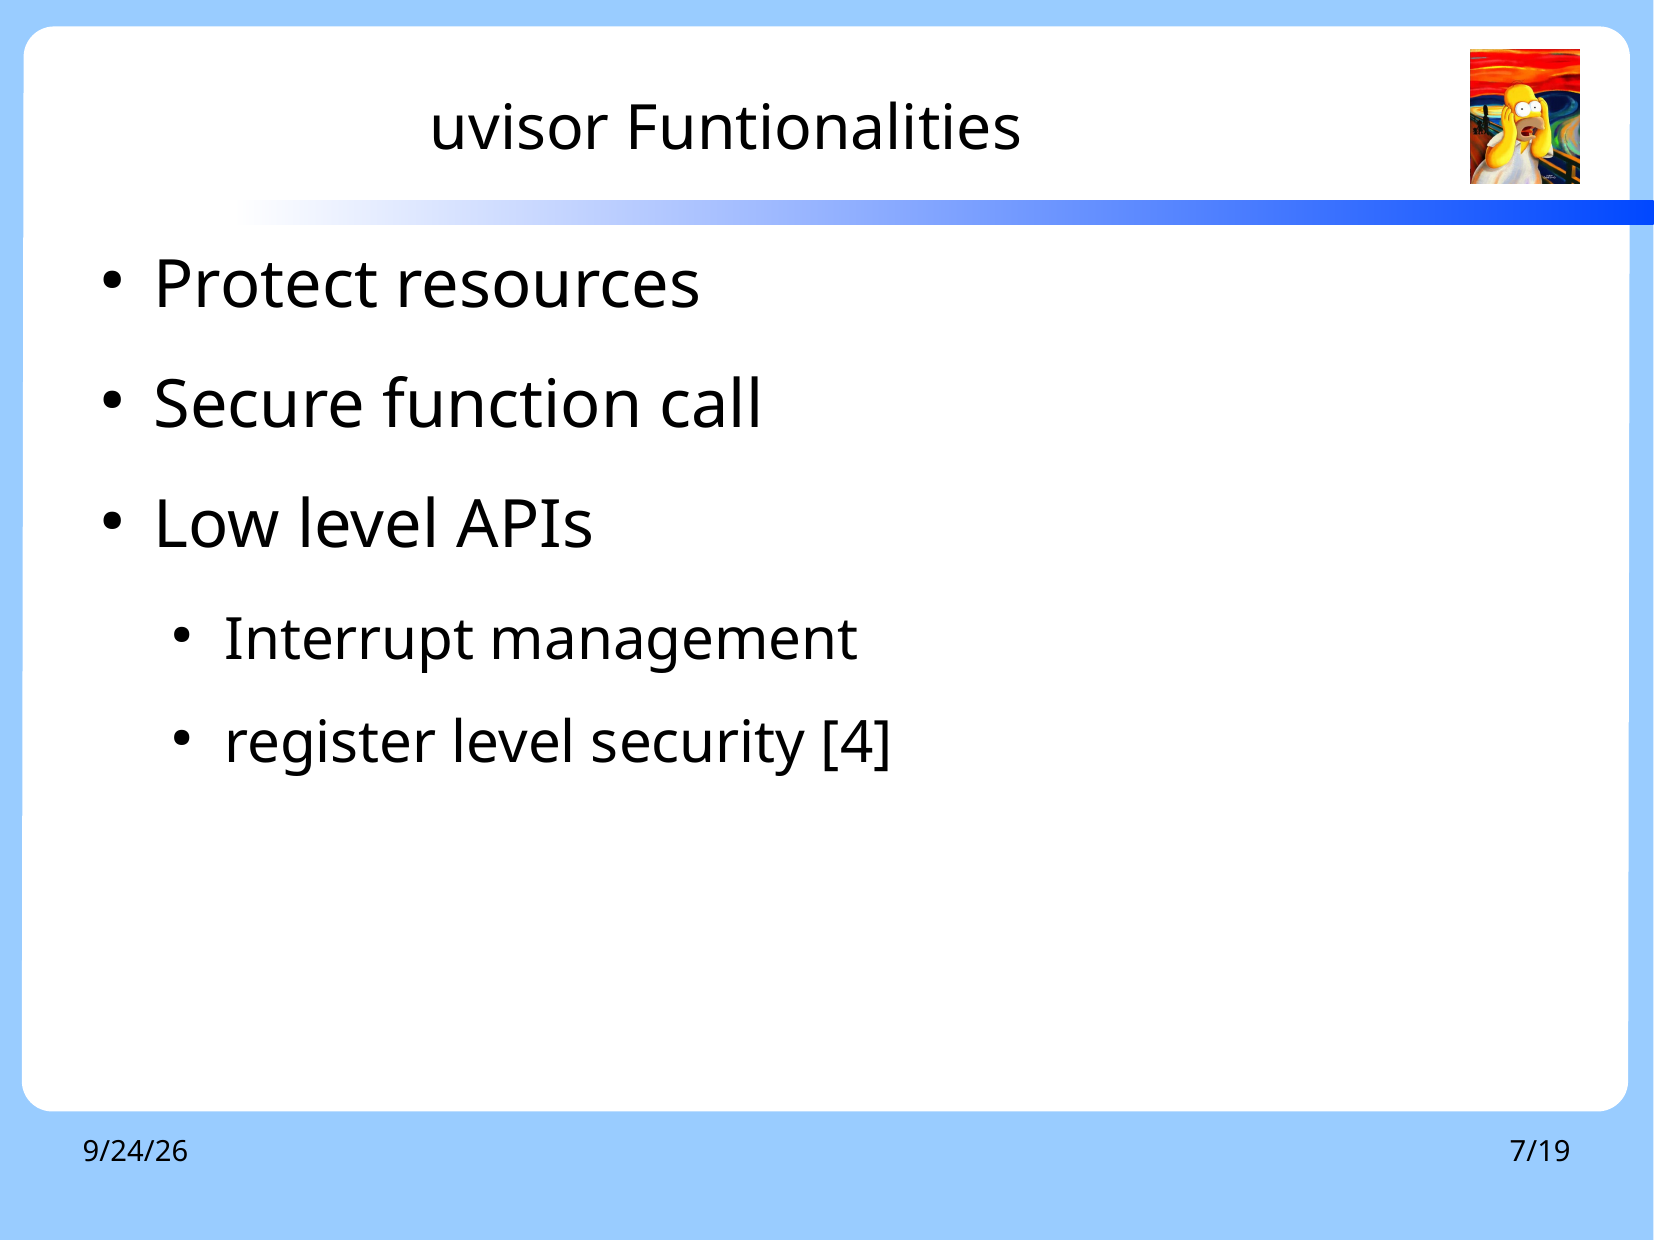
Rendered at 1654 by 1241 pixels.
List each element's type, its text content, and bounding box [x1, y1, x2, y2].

list Protect resources Secure function call Low level APIs Interrupt management register level security [4] [82, 236, 1571, 956]
title uvisor Funtionalities [82, 49, 1371, 201]
picture [1470, 49, 1580, 184]
